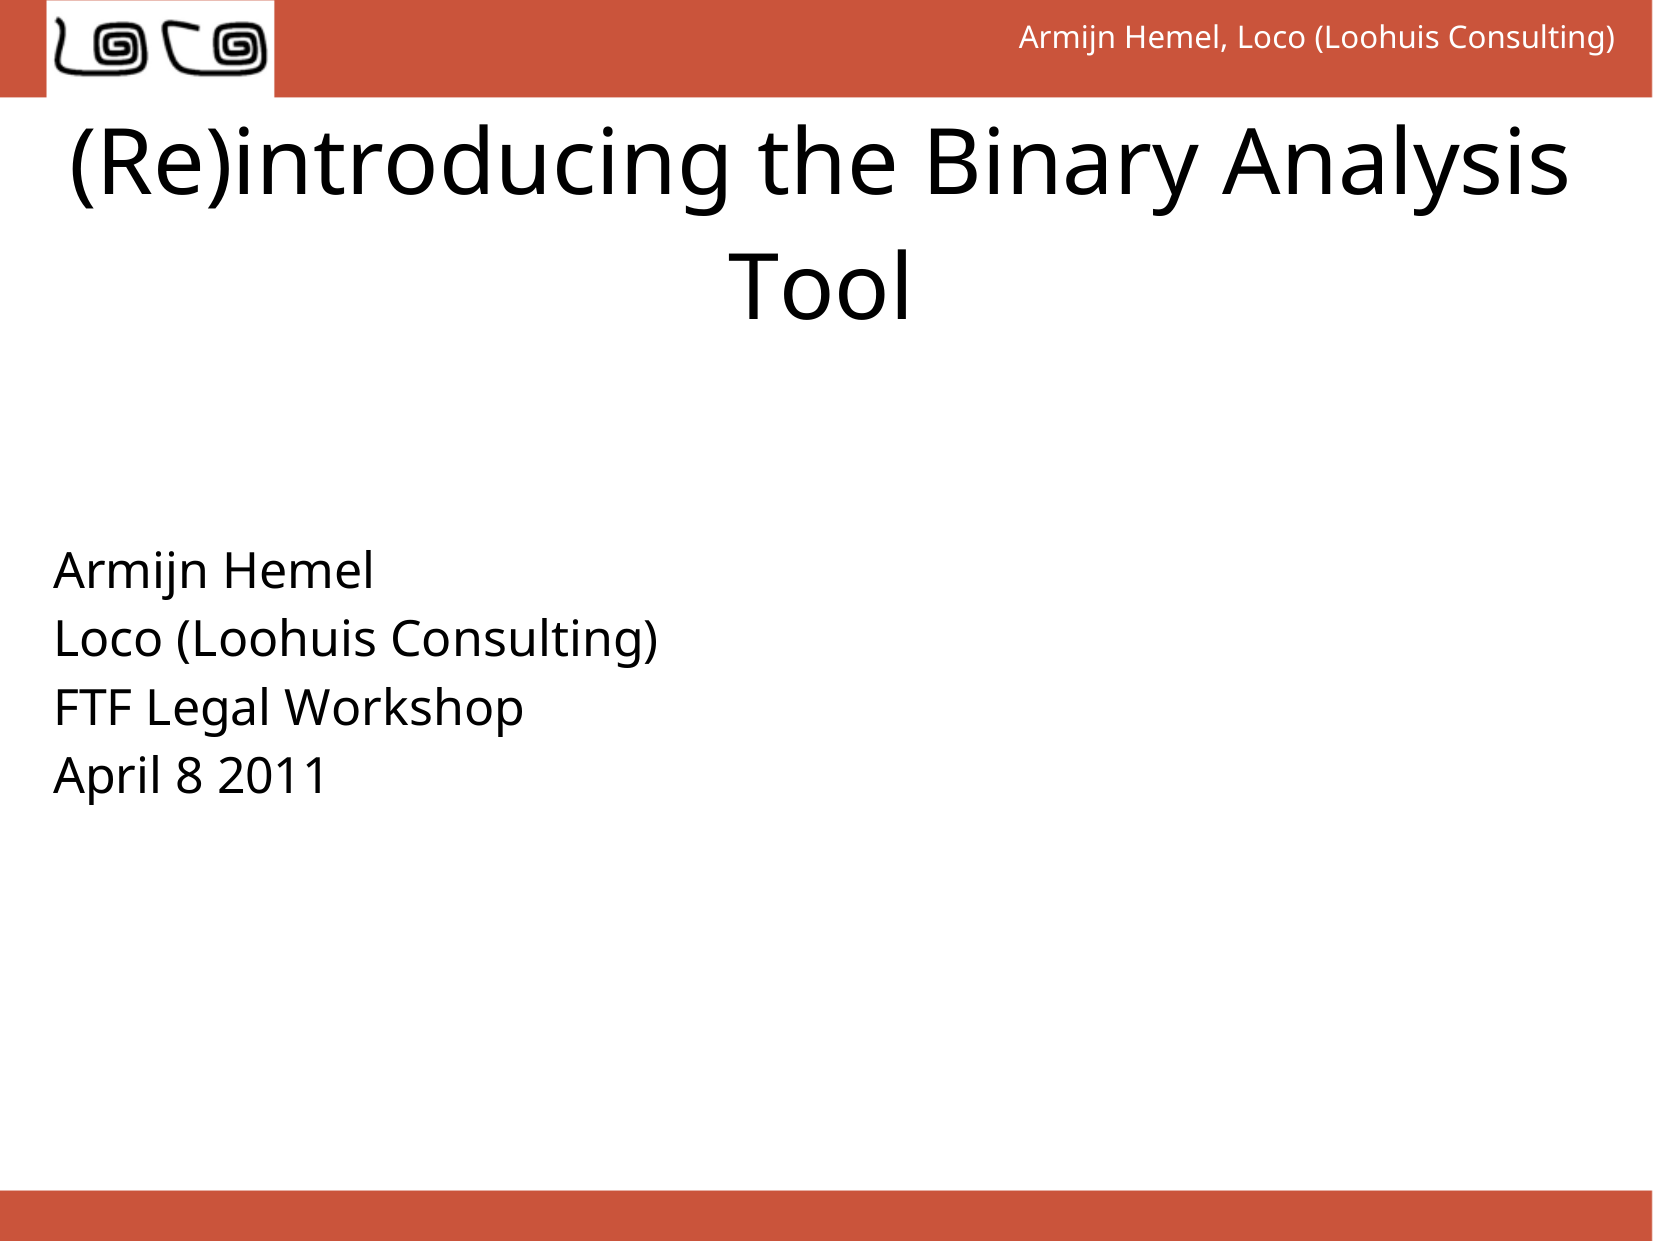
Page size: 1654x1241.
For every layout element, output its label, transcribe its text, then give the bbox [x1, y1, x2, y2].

title (Re)introducing the Binary Analysis Tool [47, 114, 1595, 329]
picture [0, 0, 1654, 1241]
subtitle Armijn Hemel Loco (Loohuis Consulting) FTF Legal Workshop April 8 2011 [53, 442, 1595, 1173]
